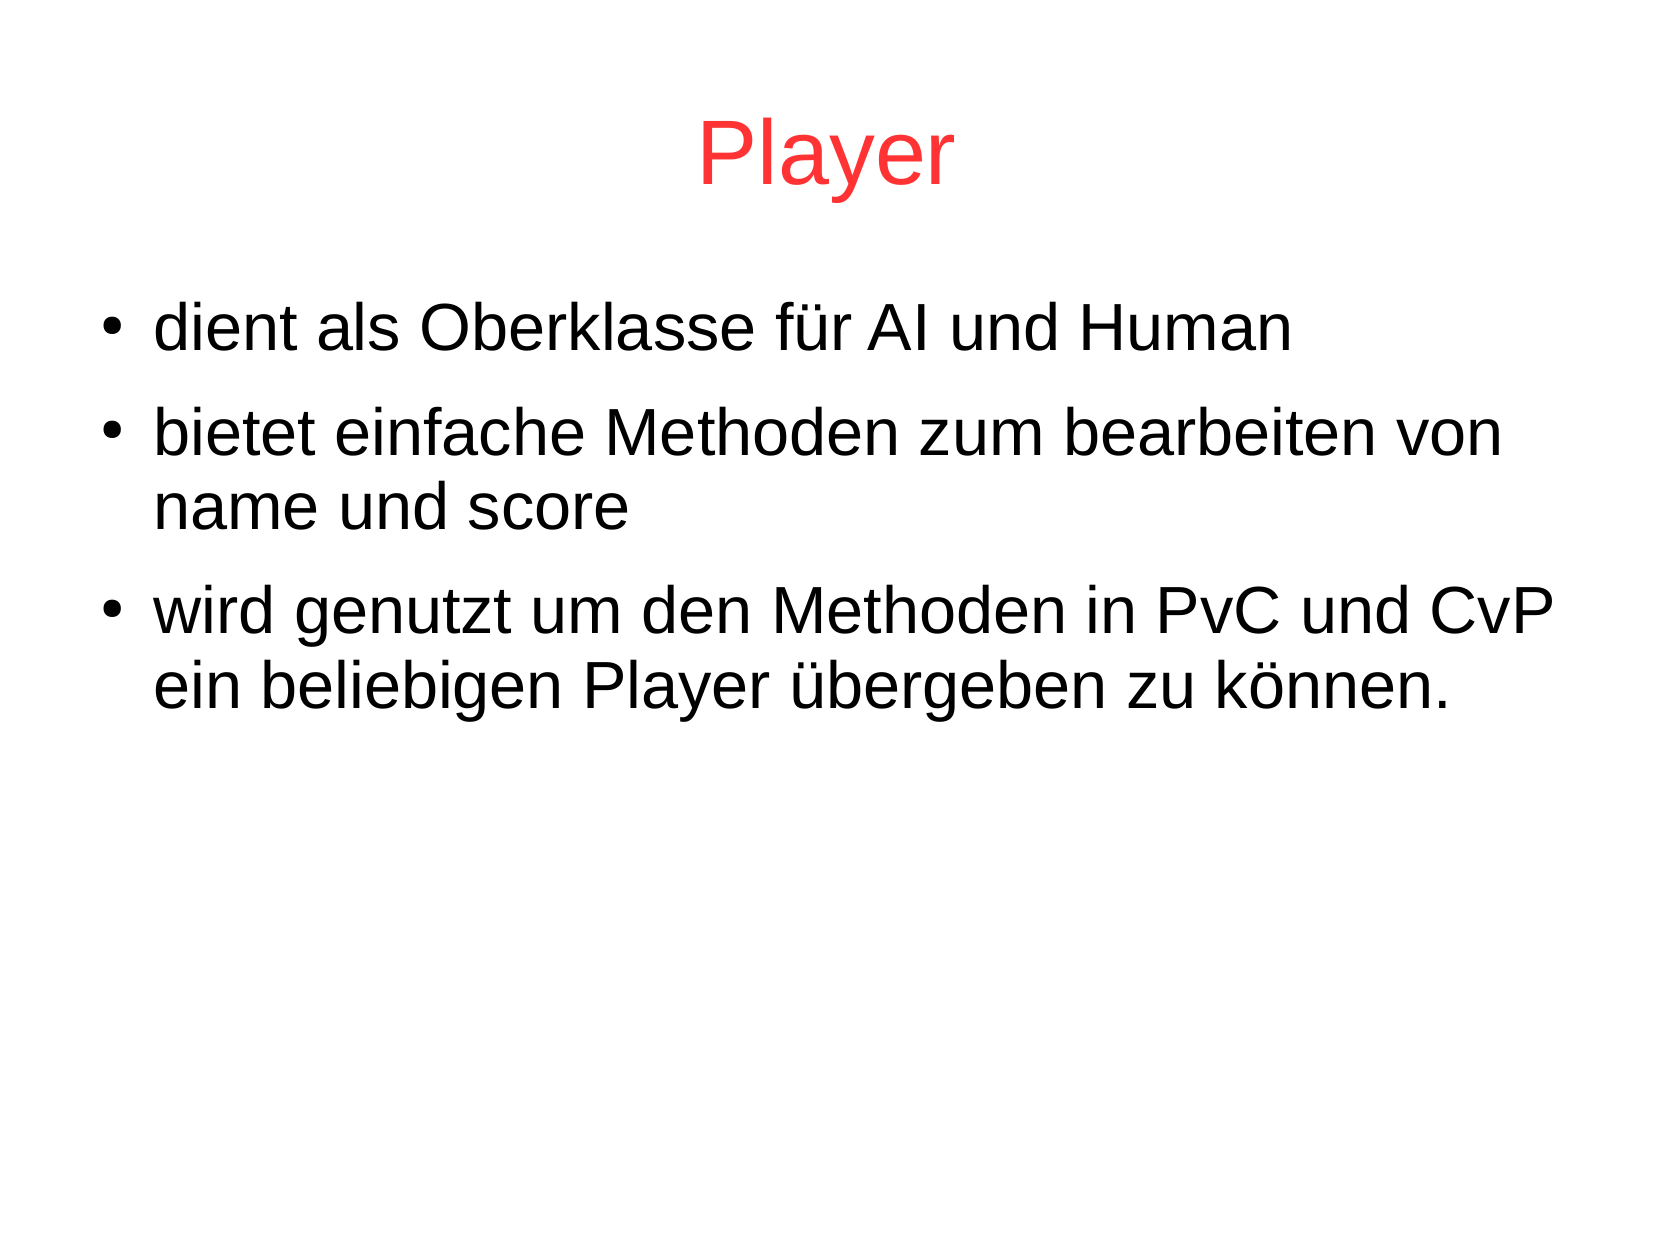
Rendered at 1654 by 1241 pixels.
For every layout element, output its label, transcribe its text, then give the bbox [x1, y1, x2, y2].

title Player [82, 49, 1571, 257]
list dient als Oberklasse für AI und Human bietet einfache Methoden zum bearbeiten von name und score wird genutzt um den Methoden in PvC und CvP ein beliebigen Player übergeben zu können. [82, 290, 1571, 1010]
